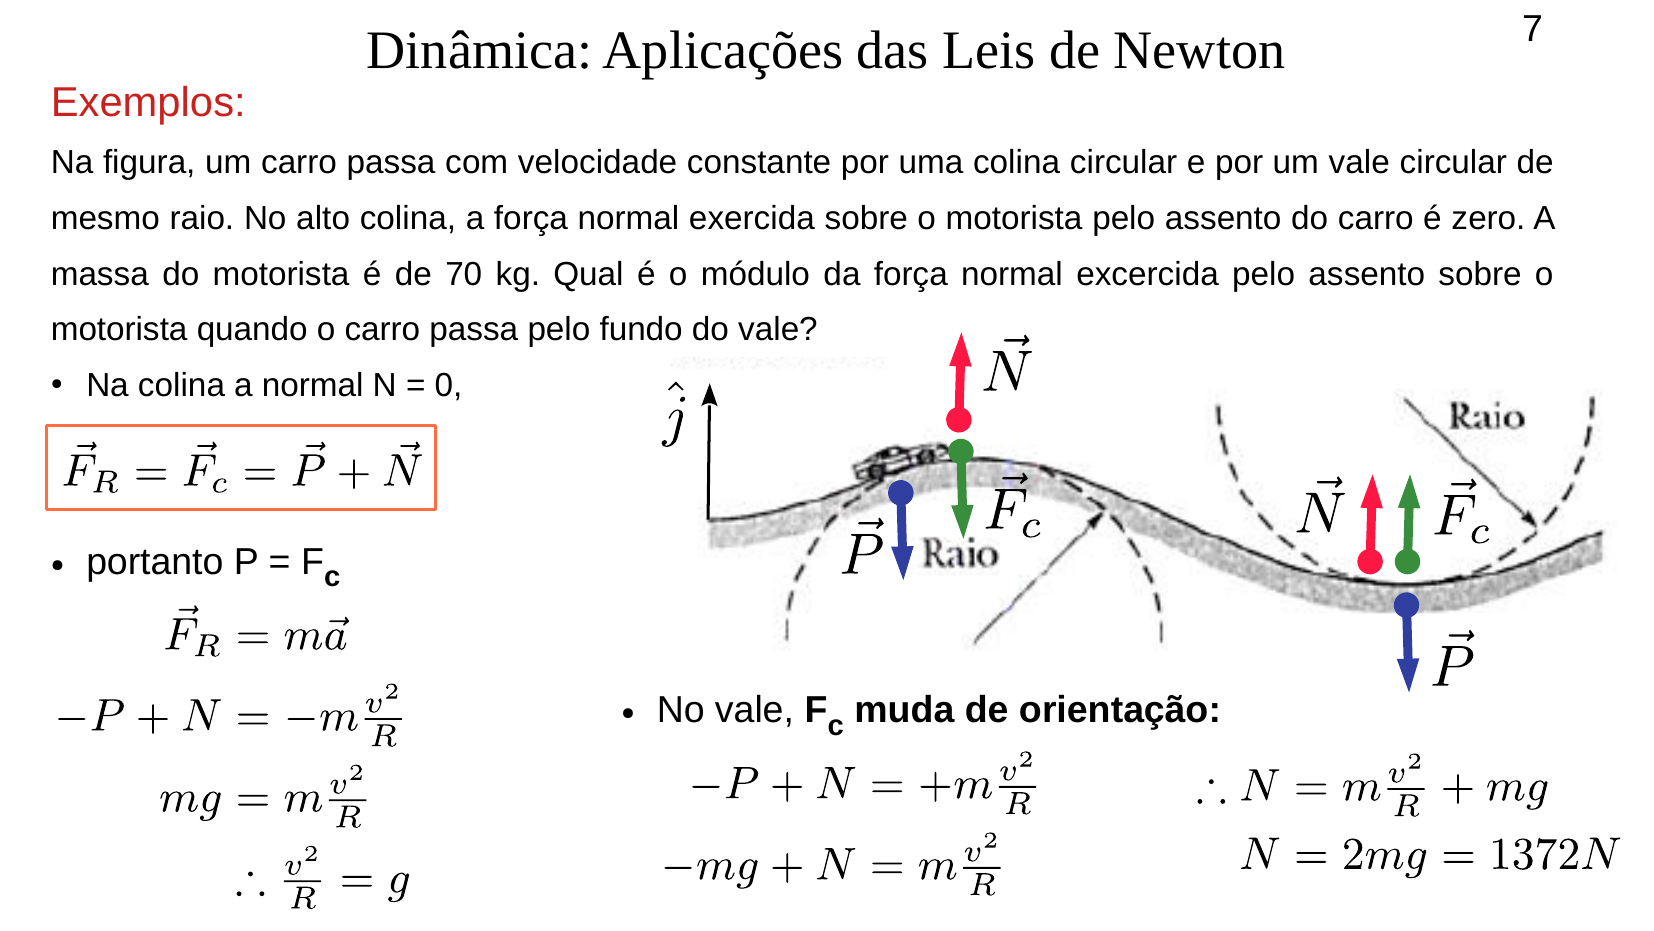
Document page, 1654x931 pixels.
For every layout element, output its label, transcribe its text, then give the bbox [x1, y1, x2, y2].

picture [659, 334, 1618, 686]
picture [53, 605, 410, 910]
text_box 6 [1507, 0, 1654, 71]
picture [660, 751, 1037, 896]
text_box Dinâmica: Aplicações das Leis de Newton [352, 0, 1302, 88]
picture [59, 439, 424, 495]
text_box Exemplos: Na figura, um carro passa com velocidade constante por uma colina circular e por um vale circular de mesmo raio. No alto colina, a força normal exercida sobre o motorista pelo assento do carro é zero. A massa do motorista é de 70 kg. Qual é o módulo da força normal excercida pelo assento sobre o motorista quando o carro passa pelo fundo do vale? Na colina a normal N = 0, portanto P = Fc [36, 71, 1630, 712]
picture [1196, 753, 1621, 879]
text_box No vale, Fc muda de orientação: [606, 681, 1267, 749]
